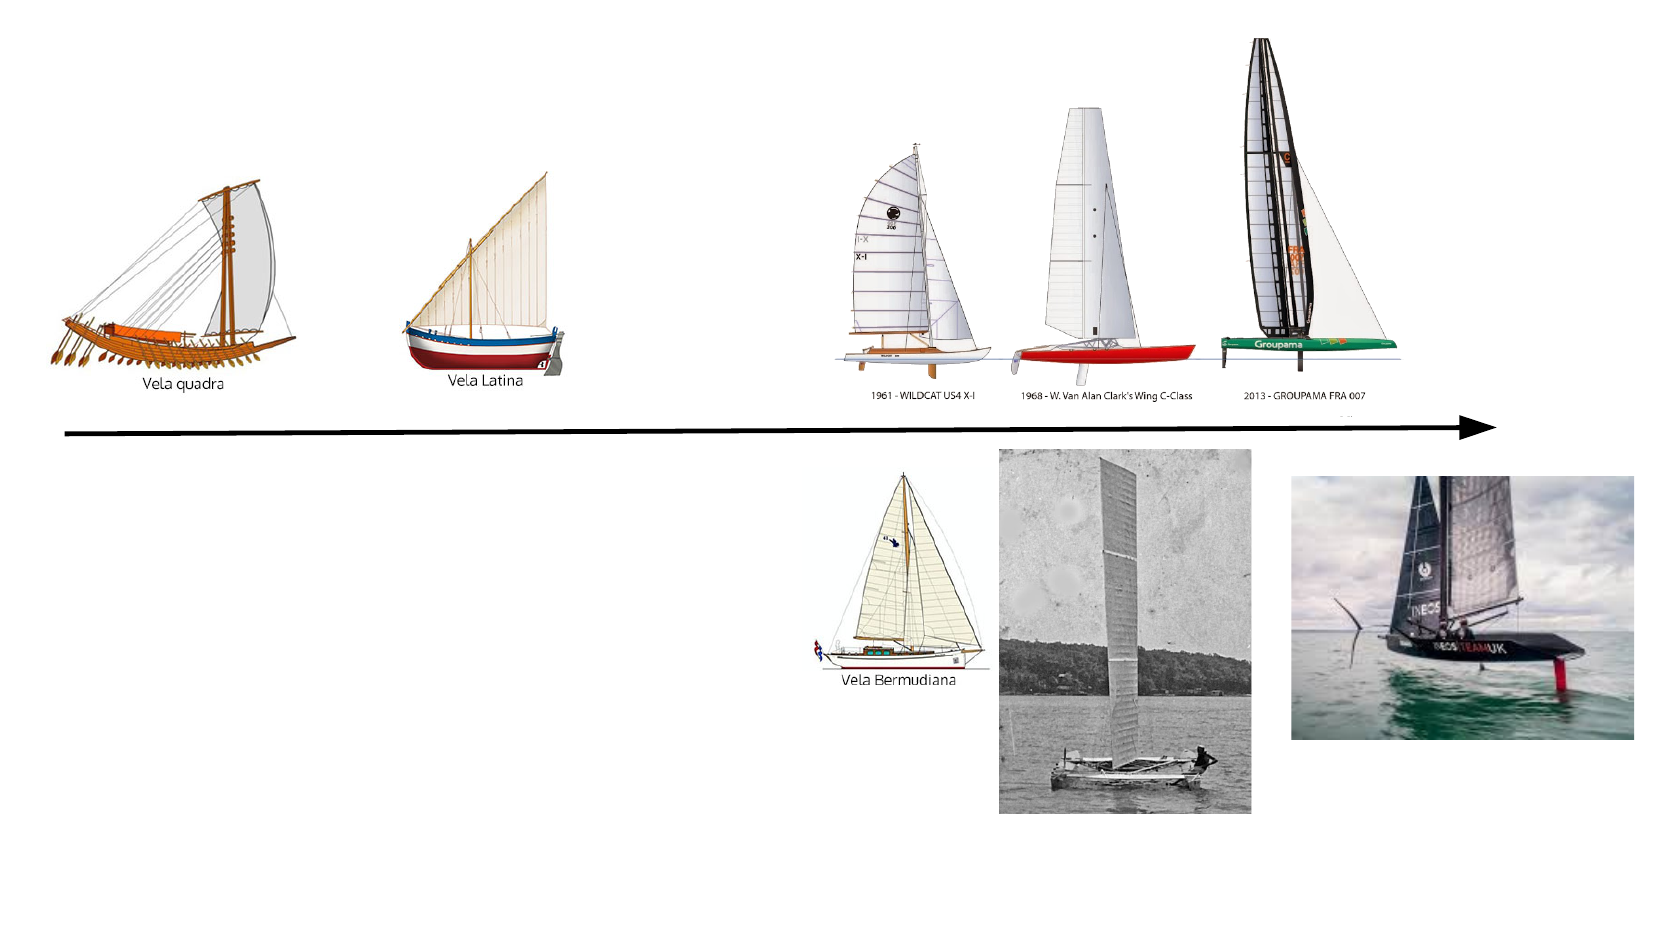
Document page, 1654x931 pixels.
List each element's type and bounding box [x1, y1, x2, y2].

picture [1291, 476, 1635, 740]
picture [829, 30, 1406, 417]
picture [802, 467, 995, 685]
picture [46, 176, 324, 398]
picture [999, 449, 1252, 814]
picture [399, 171, 568, 391]
